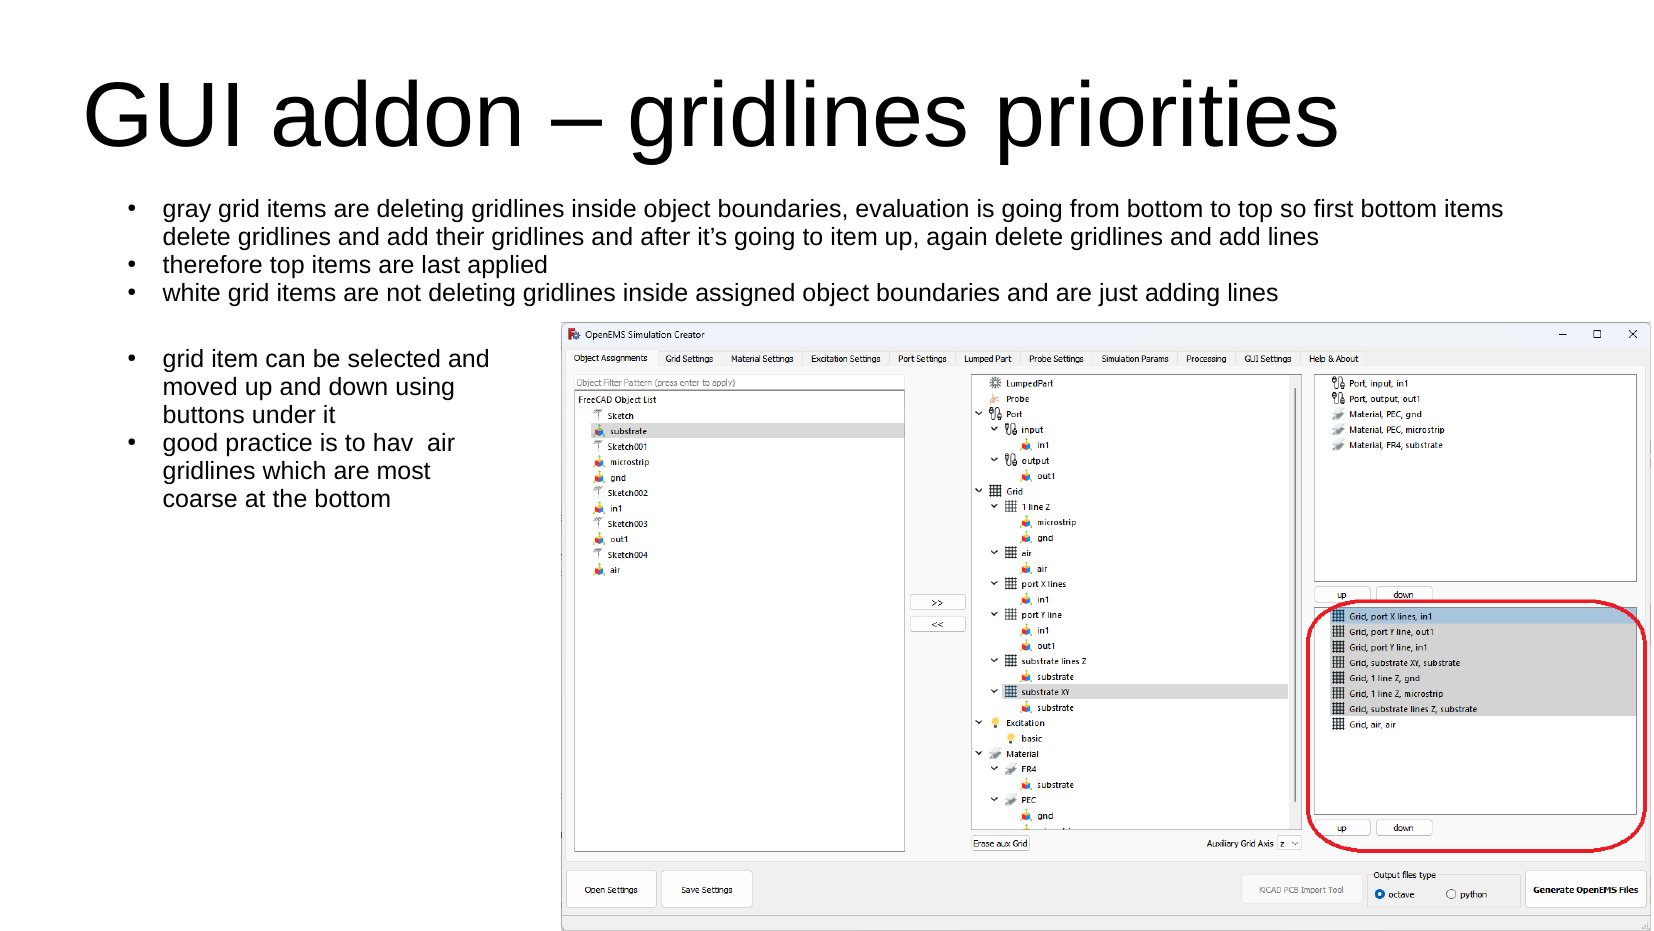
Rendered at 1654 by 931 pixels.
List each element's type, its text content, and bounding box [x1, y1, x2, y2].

text_box gray grid items are deleting gridlines inside object boundaries, evaluation is going from bottom to top so first bottom items delete gridlines and add their gridlines and after it’s going to item up, again delete gridlines and add lines therefore top items are last applied white grid items are not deleting gridlines inside assigned object boundaries and are just adding lines [112, 187, 1538, 315]
title GUI addon – gridlines priorities [82, 37, 1571, 193]
picture [561, 322, 1651, 931]
text_box grid item can be selected and moved up and down using buttons under it good practice is to hav air gridlines which are most coarse at the bottom [112, 337, 526, 901]
